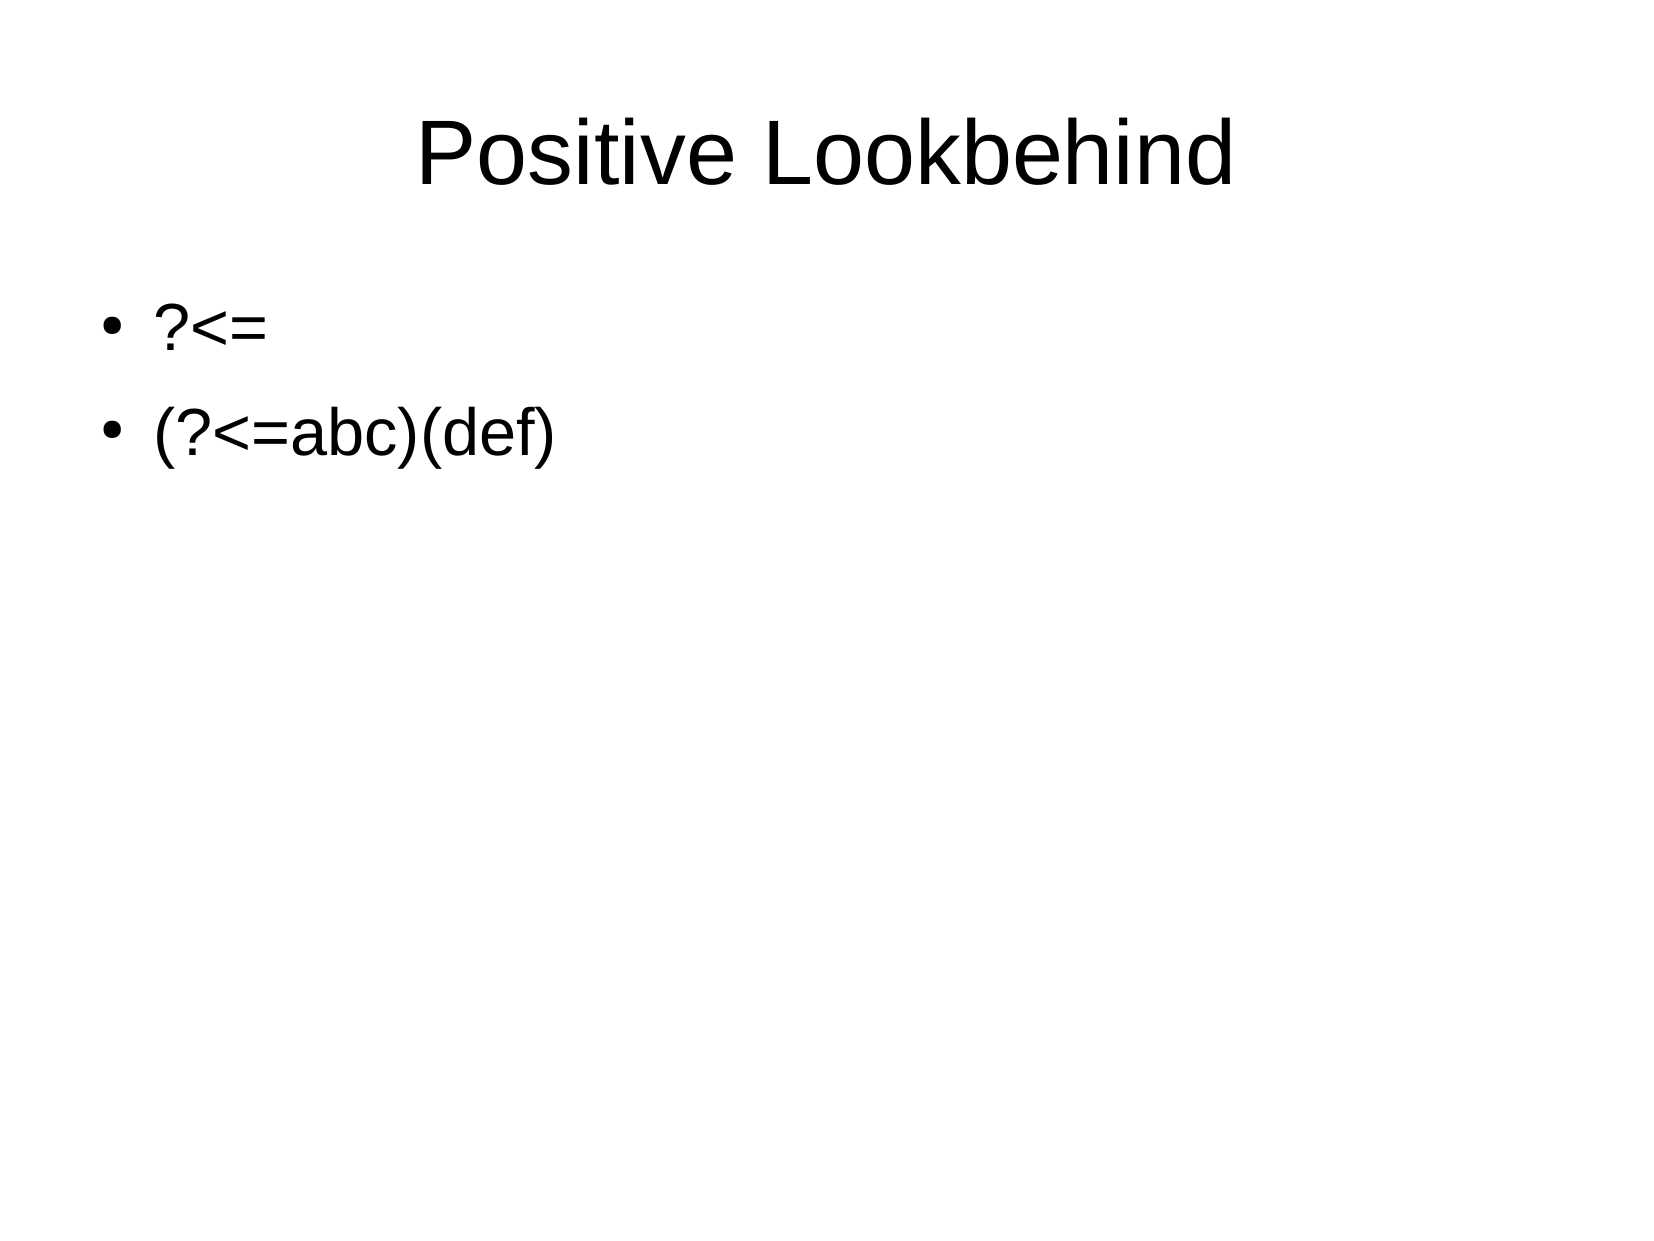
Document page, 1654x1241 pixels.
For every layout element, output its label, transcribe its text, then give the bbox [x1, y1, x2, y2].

list ?<= (?<=abc)(def) [82, 290, 1571, 1094]
title Positive Lookbehind [82, 56, 1571, 250]
